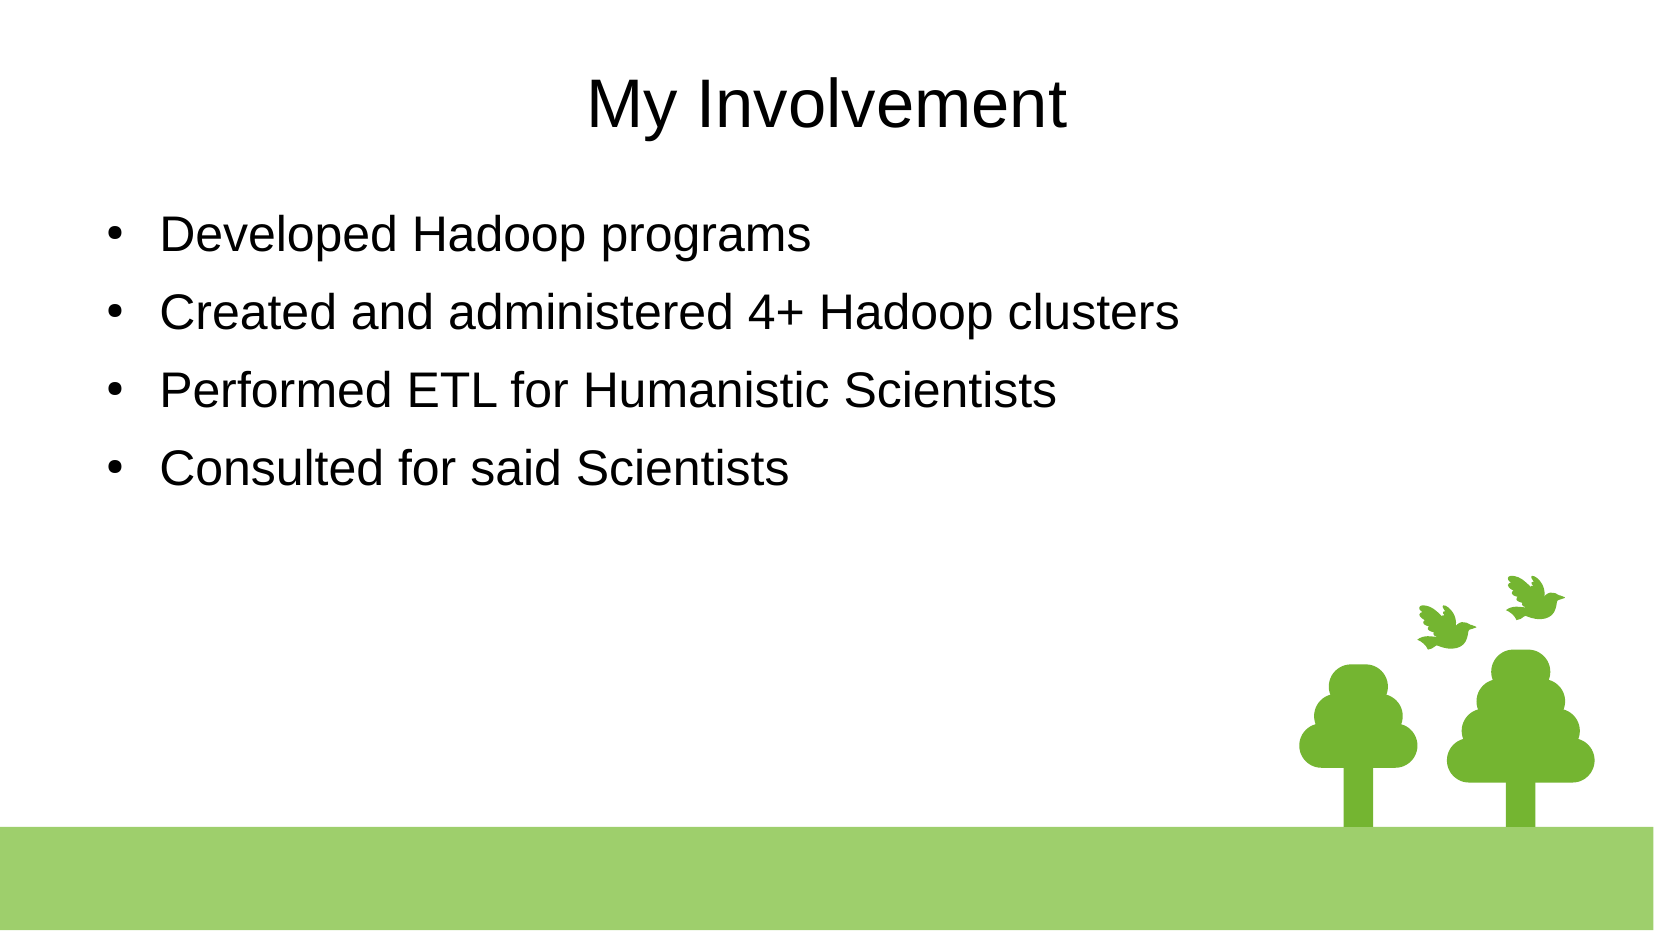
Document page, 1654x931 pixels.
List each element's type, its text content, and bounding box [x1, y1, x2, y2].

title My Involvement [88, 29, 1565, 178]
list Developed Hadoop programs Created and administered 4+ Hadoop clusters Performed ETL for Humanistic Scientists Consulted for said Scientists [88, 206, 1565, 739]
